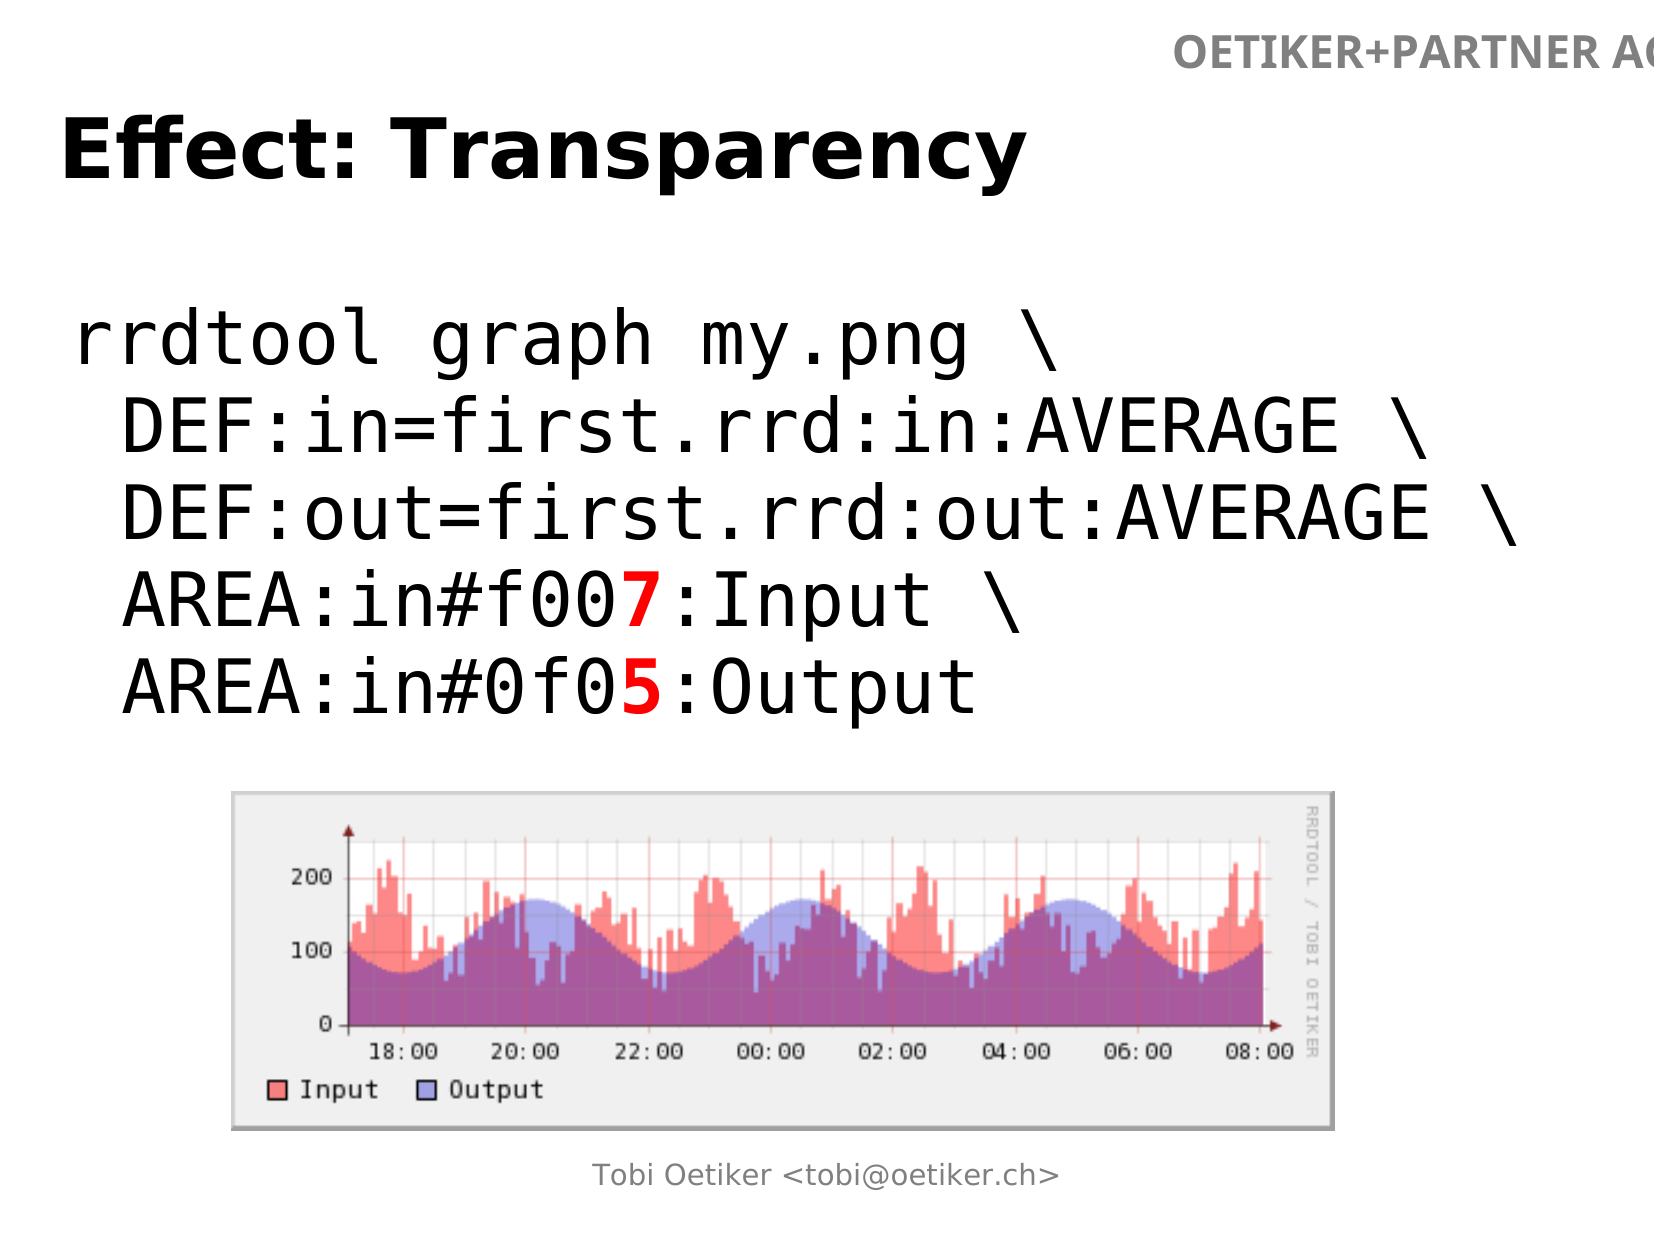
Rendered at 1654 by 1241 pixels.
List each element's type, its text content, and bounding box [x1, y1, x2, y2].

picture [231, 791, 1335, 1131]
title Effect: Transparency [59, 75, 1607, 225]
list rrdtool graph my.png \ DEF:in=first.rrd:in:AVERAGE \ DEF:out=first.rrd:out:AVERAGE \ AREA:in#f007:Input \ AREA:in#0f05:Output [50, 295, 1571, 1099]
